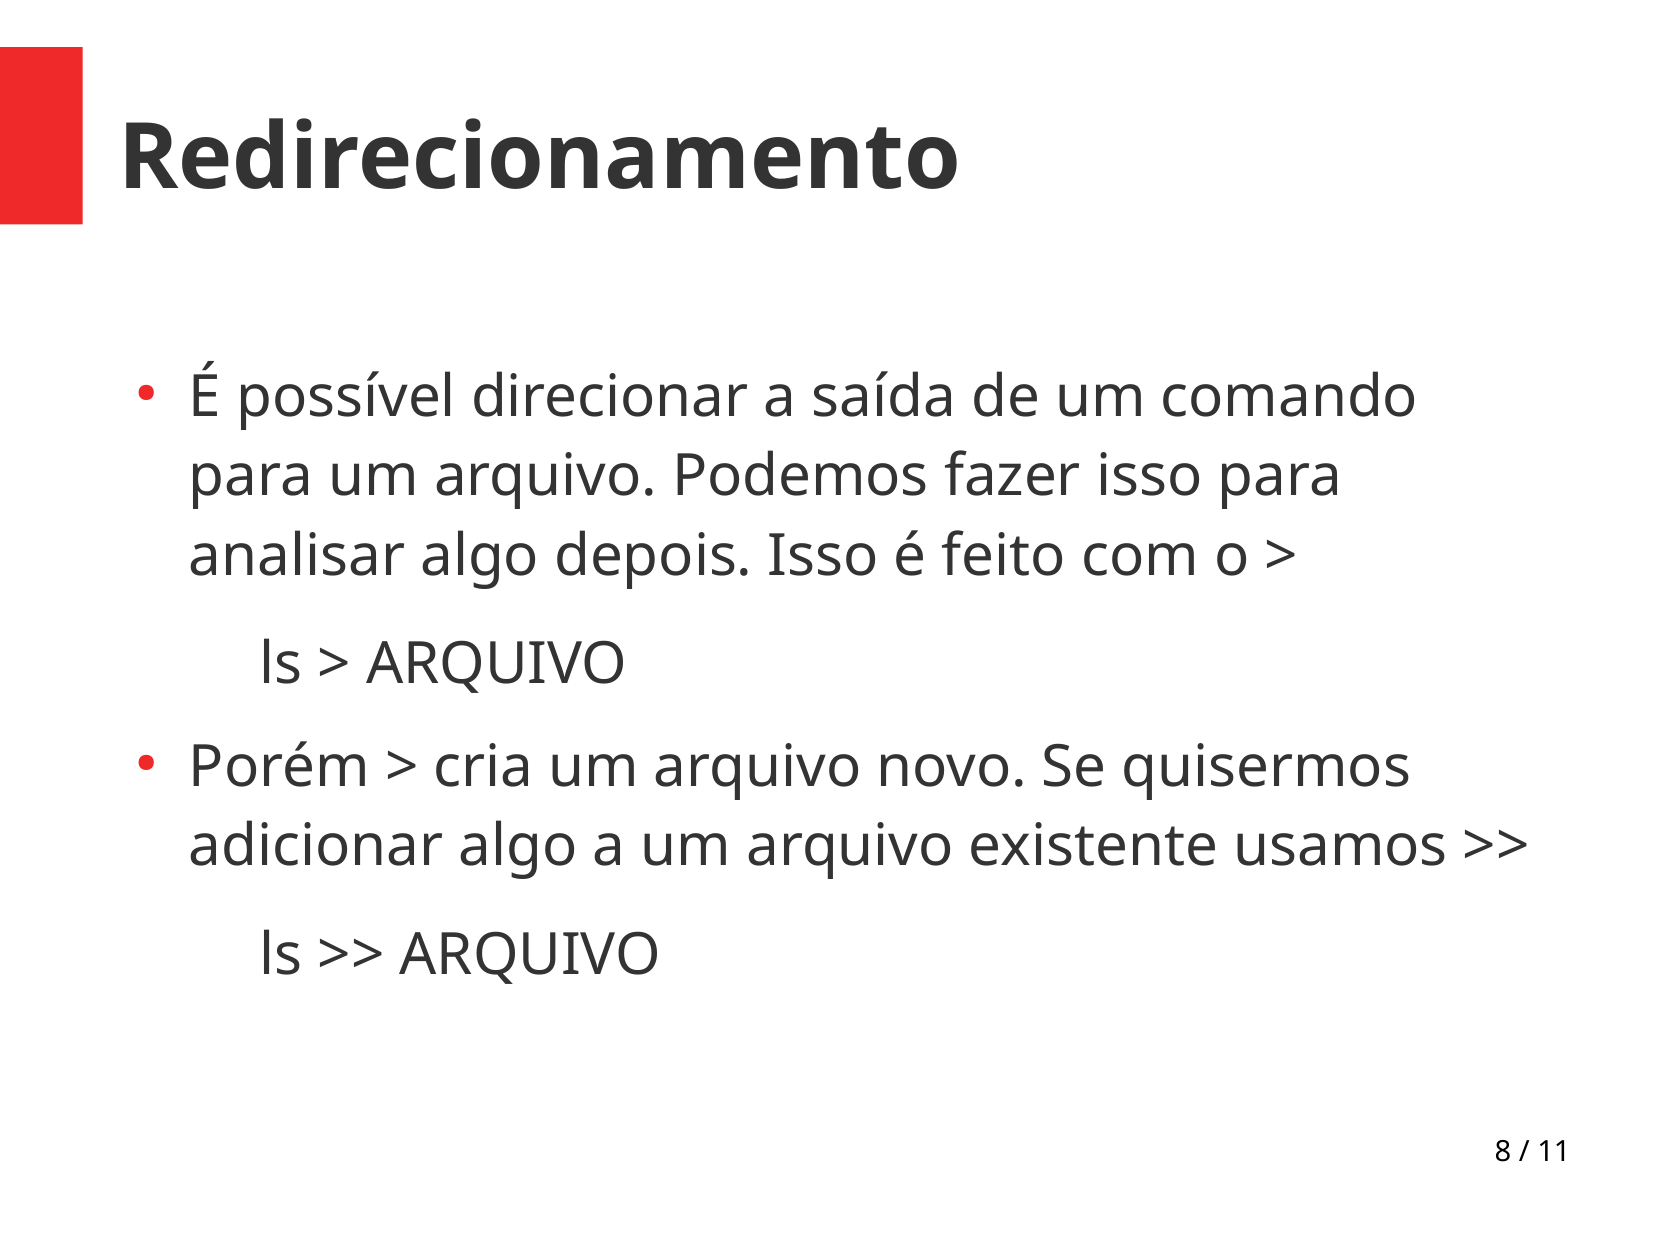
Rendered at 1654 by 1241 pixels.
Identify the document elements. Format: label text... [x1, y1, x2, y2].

list É possível direcionar a saída de um comando para um arquivo. Podemos fazer isso para analisar algo depois. Isso é feito com o > ls > ARQUIVO Porém > cria um arquivo novo. Se quisermos adicionar algo a um arquivo existente usamos >> ls >> ARQUIVO [118, 354, 1536, 1074]
title Redirecionamento [118, 49, 1571, 257]
